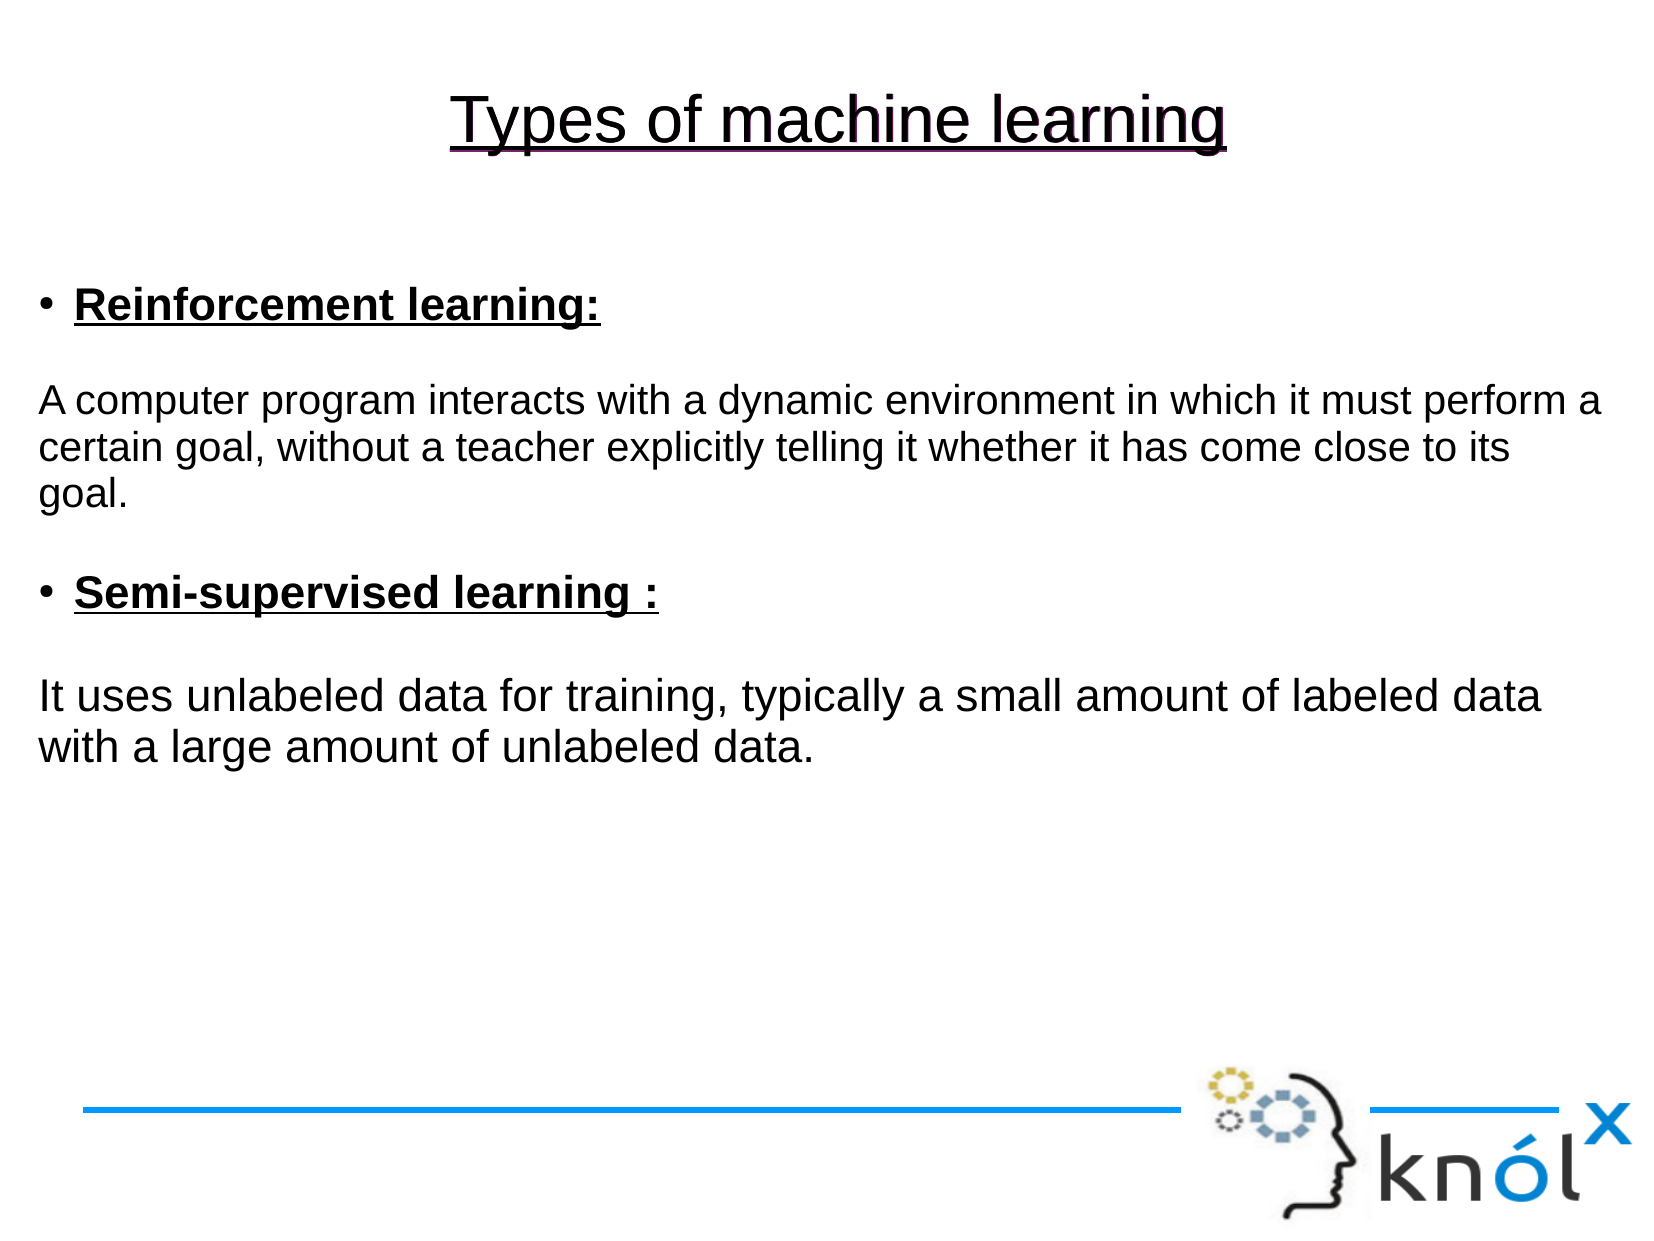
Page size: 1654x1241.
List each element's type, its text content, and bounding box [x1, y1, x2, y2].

subtitle Types of machine learning [82, 49, 1571, 189]
text_box Reinforcement learning: A computer program interacts with a dynamic environment in which it must perform a certain goal, without a teacher explicitly telling it whether it has come close to its goal. Semi-supervised learning : It uses unlabeled data for training, typically a small amount of labeled data with a large amount of unlabeled data. [23, 271, 1619, 783]
picture [1196, 1064, 1643, 1229]
